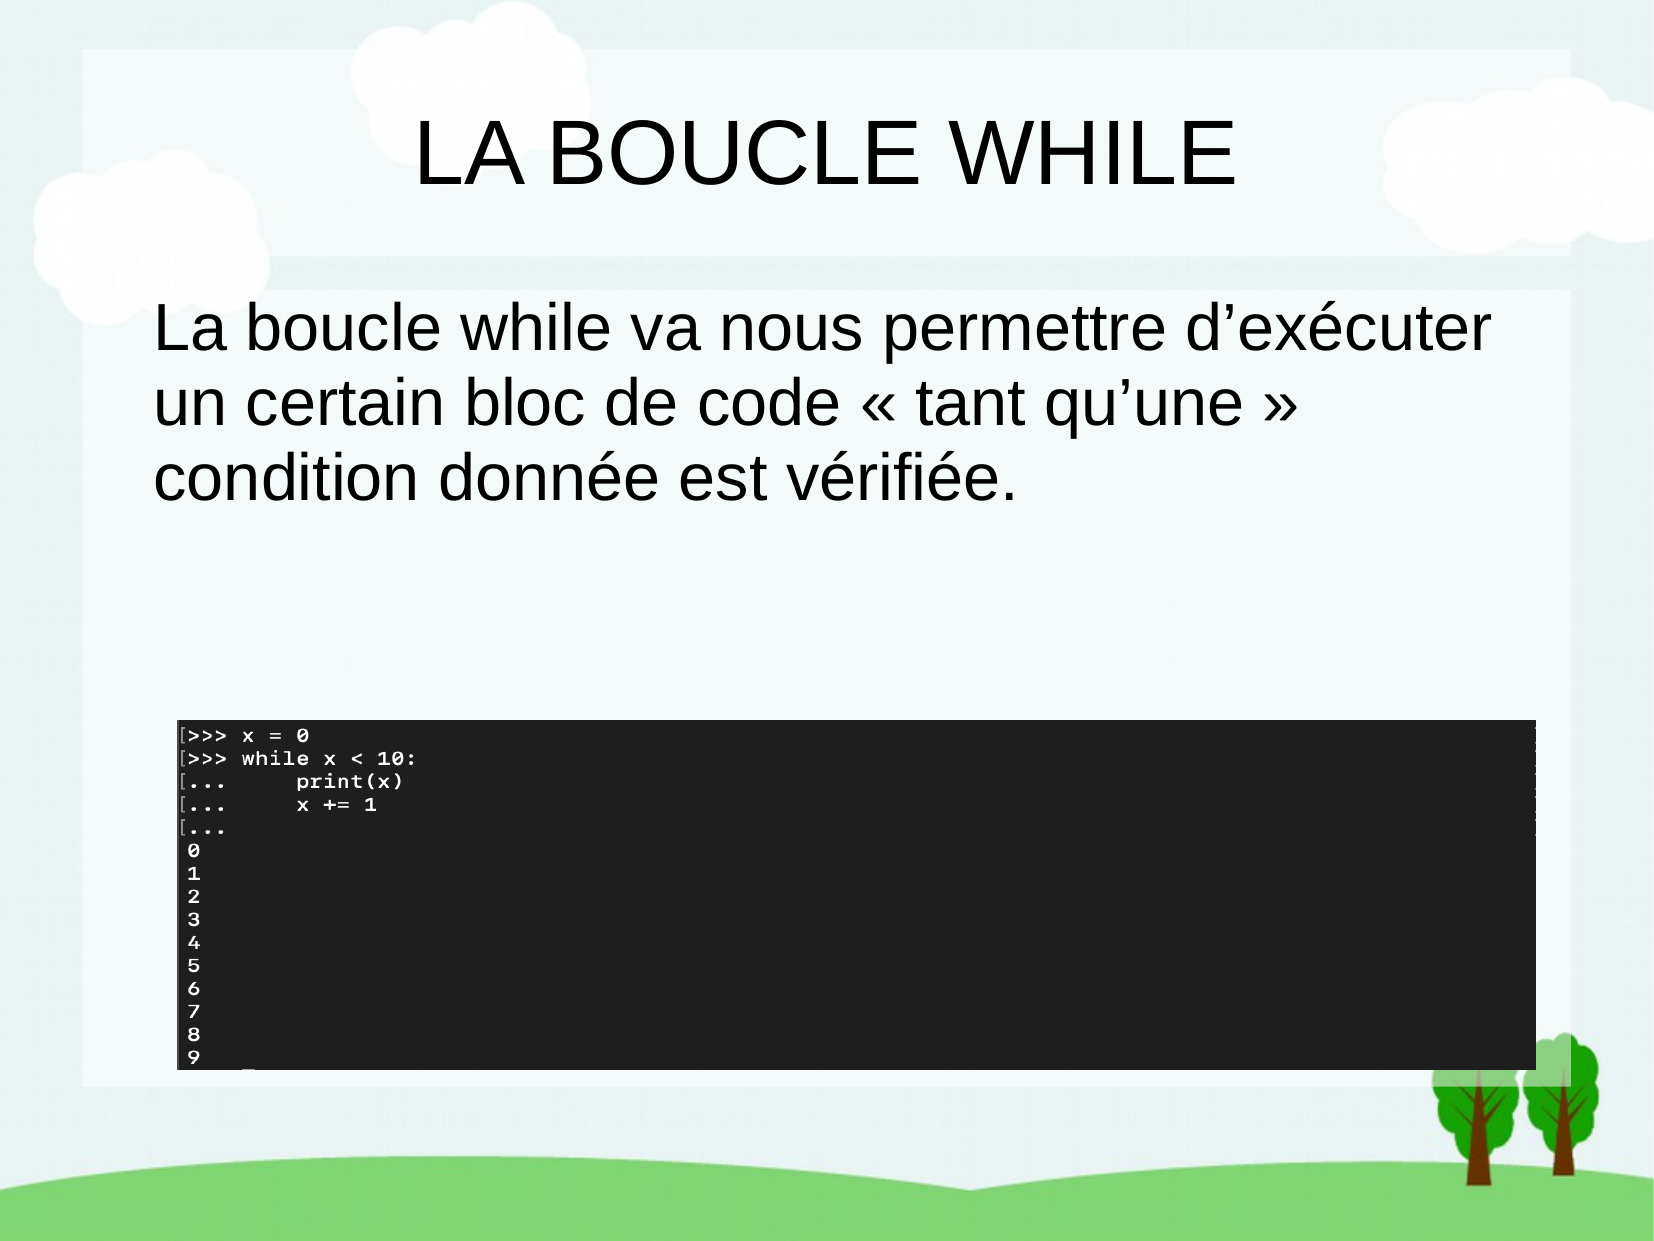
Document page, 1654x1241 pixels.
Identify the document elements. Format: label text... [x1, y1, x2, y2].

list La boucle while va nous permettre d’exécuter un certain bloc de code « tant qu’une » condition donnée est vérifiée. [82, 290, 1571, 1087]
picture [0, 0, 1654, 1241]
title LA BOUCLE WHILE [82, 49, 1571, 257]
